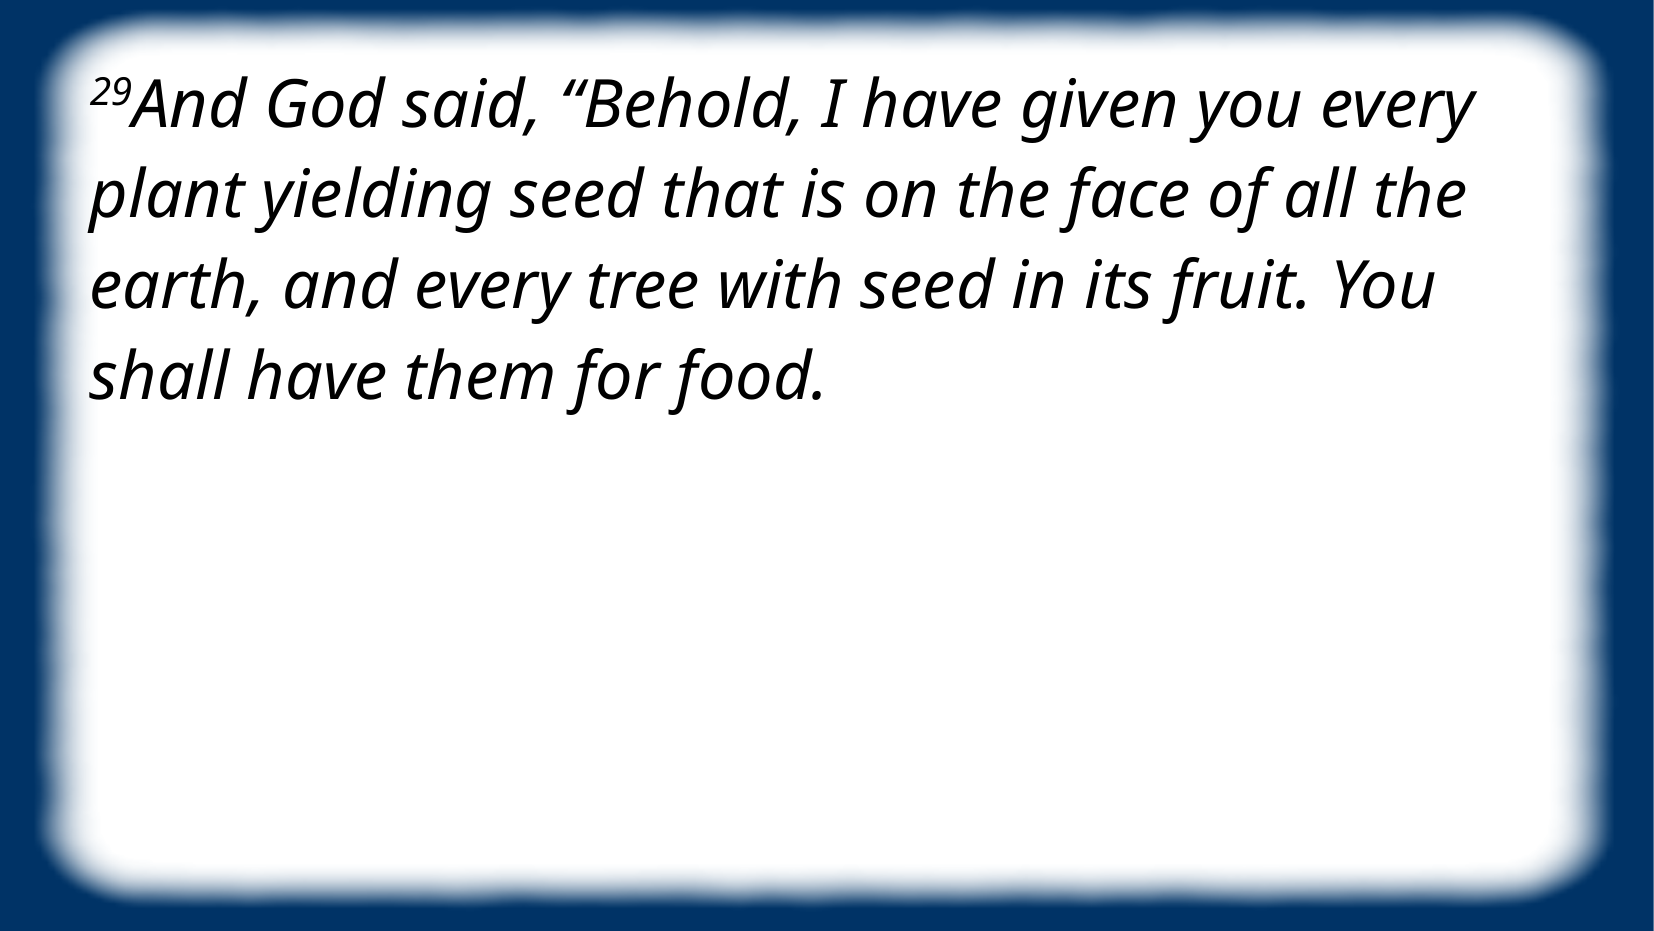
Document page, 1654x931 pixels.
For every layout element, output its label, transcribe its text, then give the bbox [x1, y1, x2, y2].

text_box 29And God said, “Behold, I have given you every plant yielding seed that is on the face of all the earth, and every tree with seed in its fruit. You shall have them for food. [75, 48, 1576, 436]
picture [0, 0, 1654, 931]
